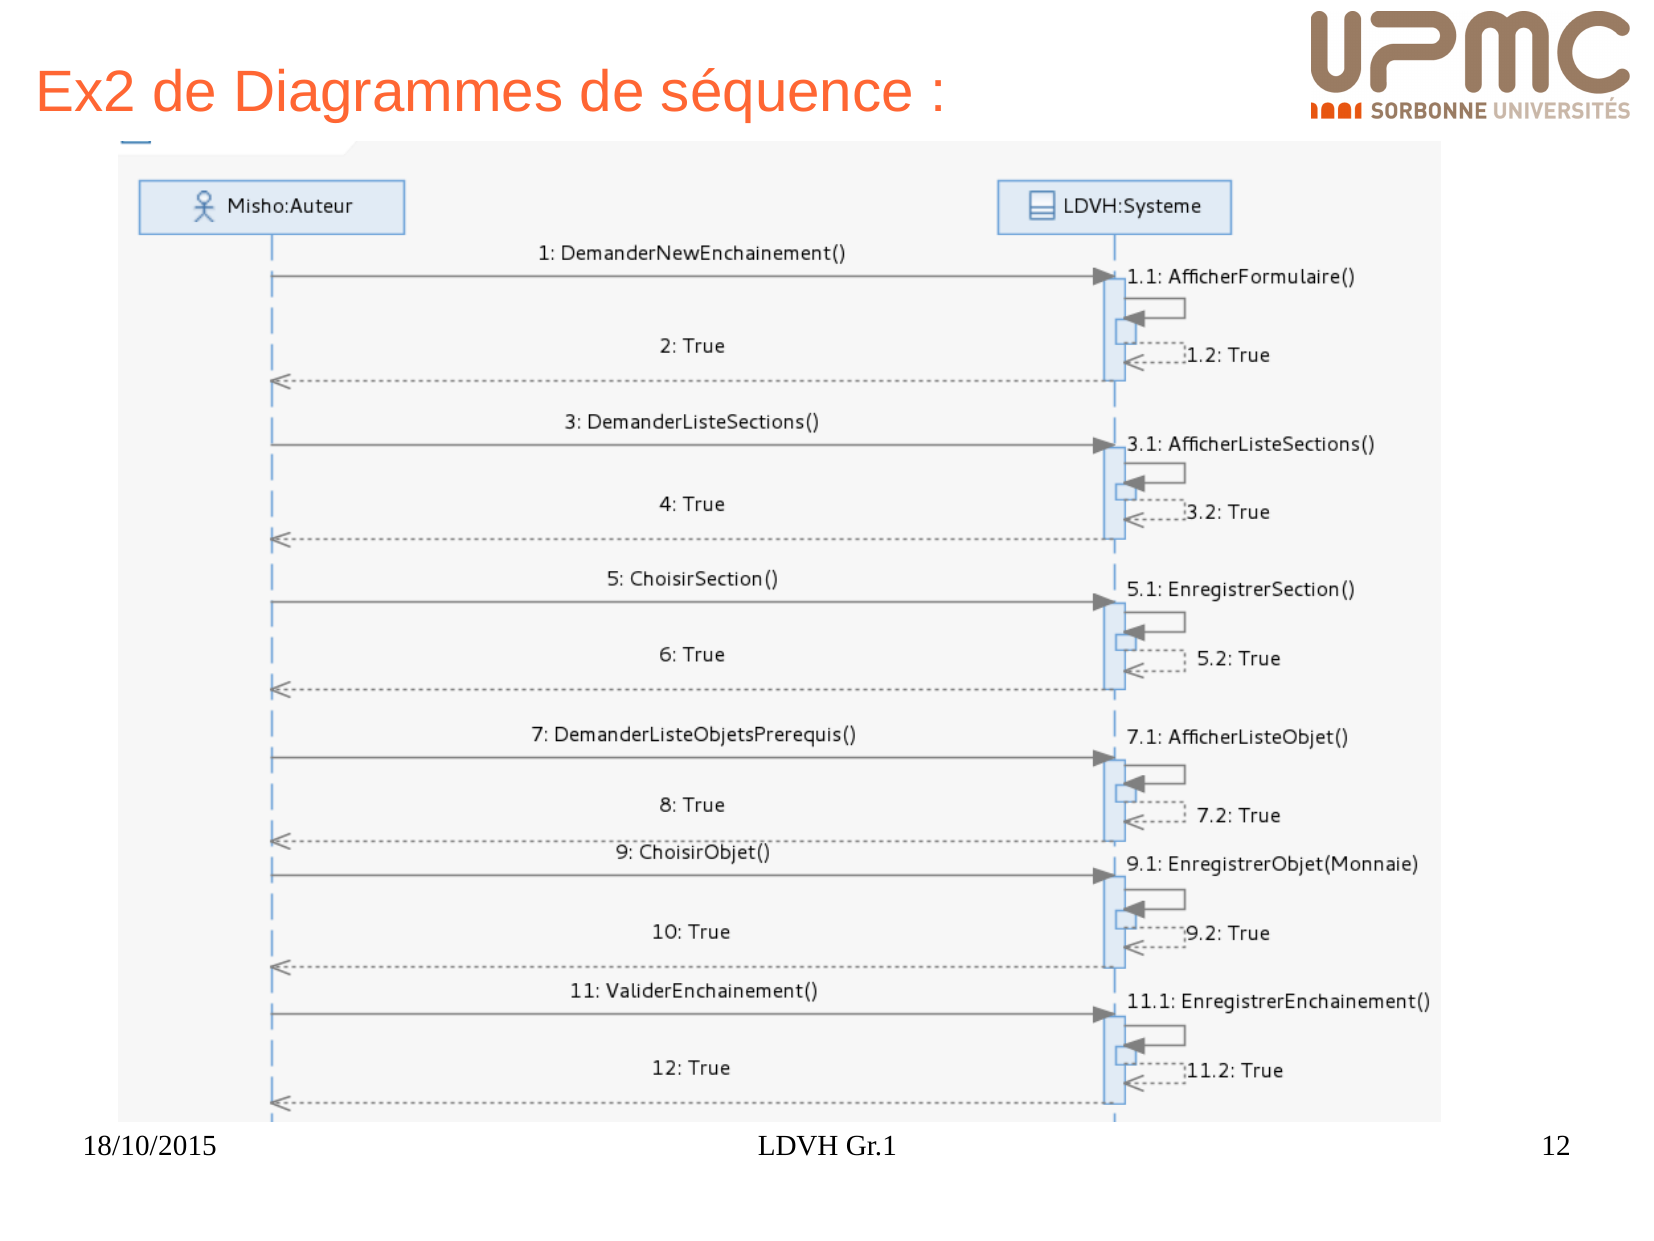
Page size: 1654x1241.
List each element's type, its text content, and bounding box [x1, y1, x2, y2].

picture [1311, 11, 1630, 120]
picture [118, 141, 1441, 1123]
title Ex2 de Diagrammes de séquence : [35, 23, 1241, 160]
